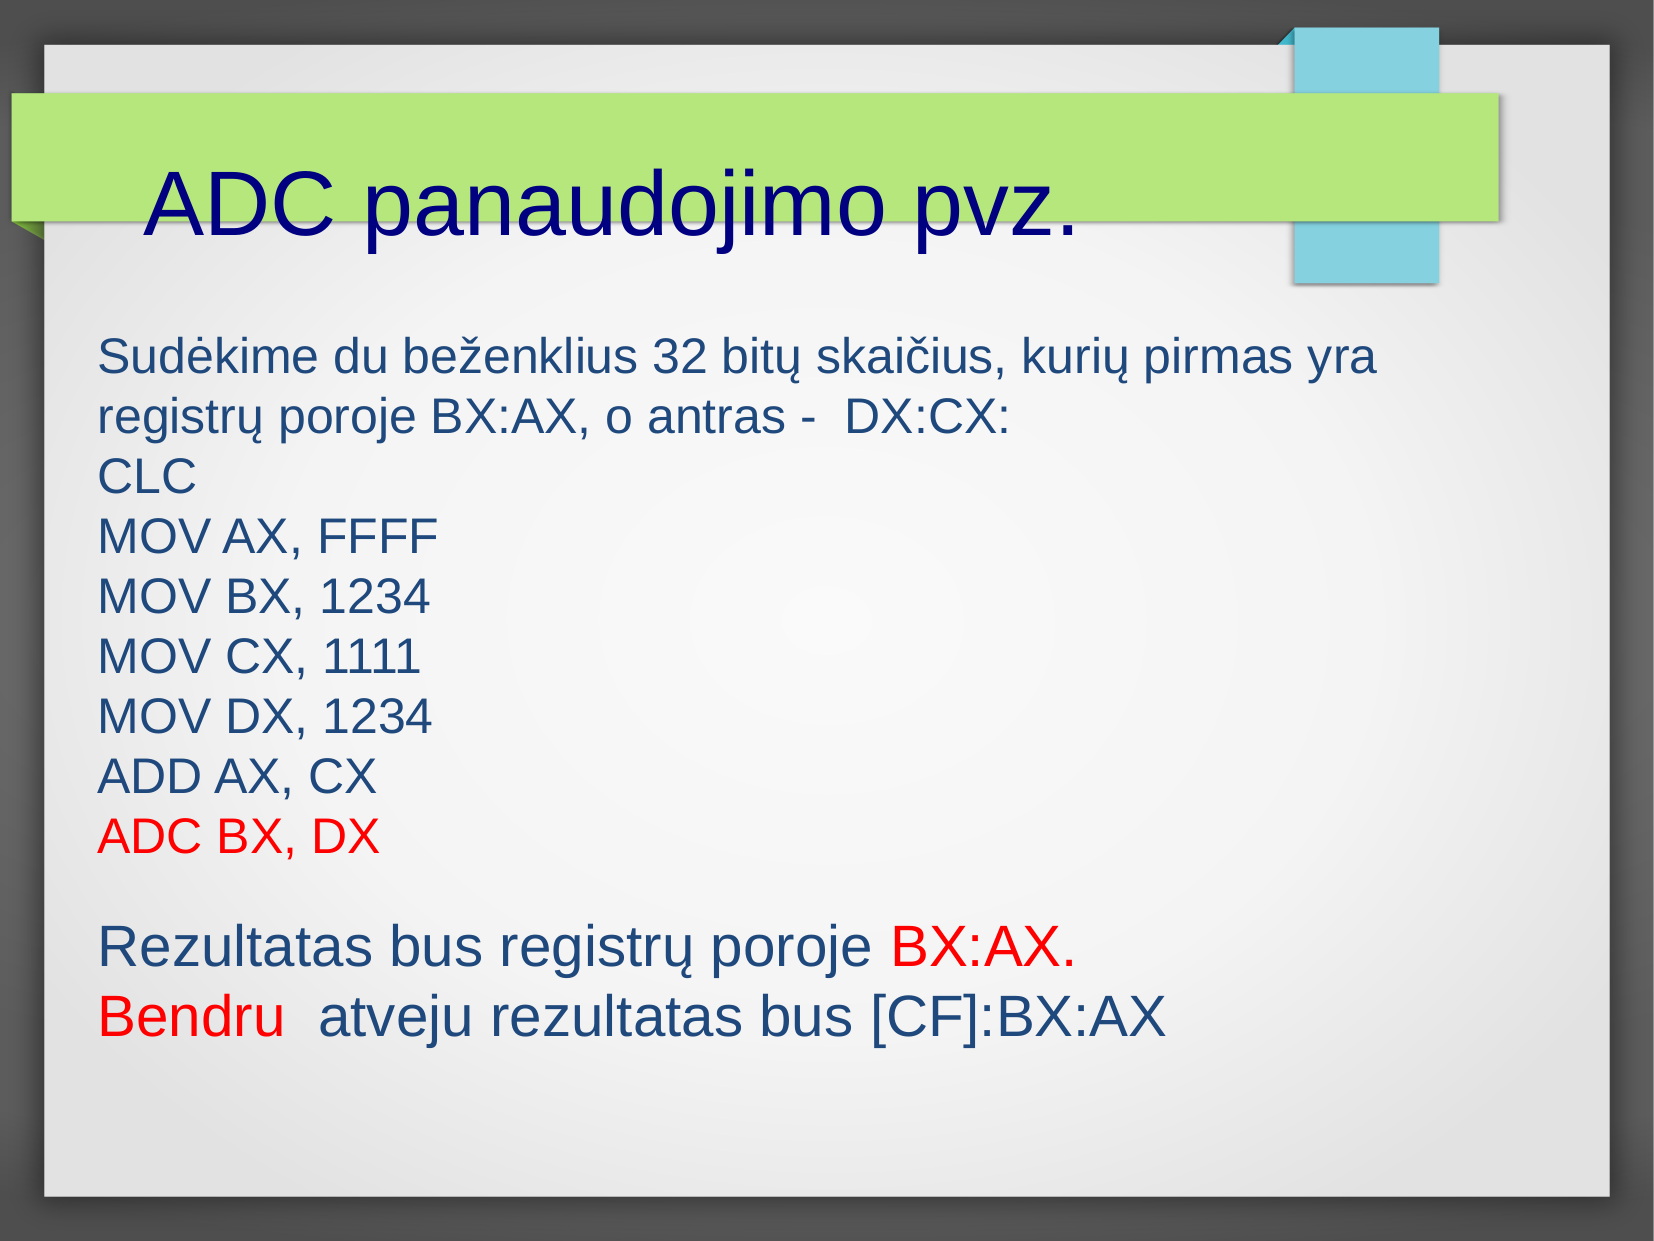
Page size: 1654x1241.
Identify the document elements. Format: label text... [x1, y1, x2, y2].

list Sudėkime du beženklius 32 bitų skaičius, kurių pirmas yra registrų poroje BX:AX, o antras - DX:CX: CLC MOV AX, FFFF MOV BX, 1234 MOV CX, 1111 MOV DX, 1234 ADD AX, CX ADC BX, DX Rezultatas bus registrų poroje BX:AX. Bendru atveju rezultatas bus [CF]:BX:AX [82, 308, 1571, 1184]
title ADC panaudojimo pvz. [82, 24, 1406, 269]
picture [0, 0, 1654, 1241]
